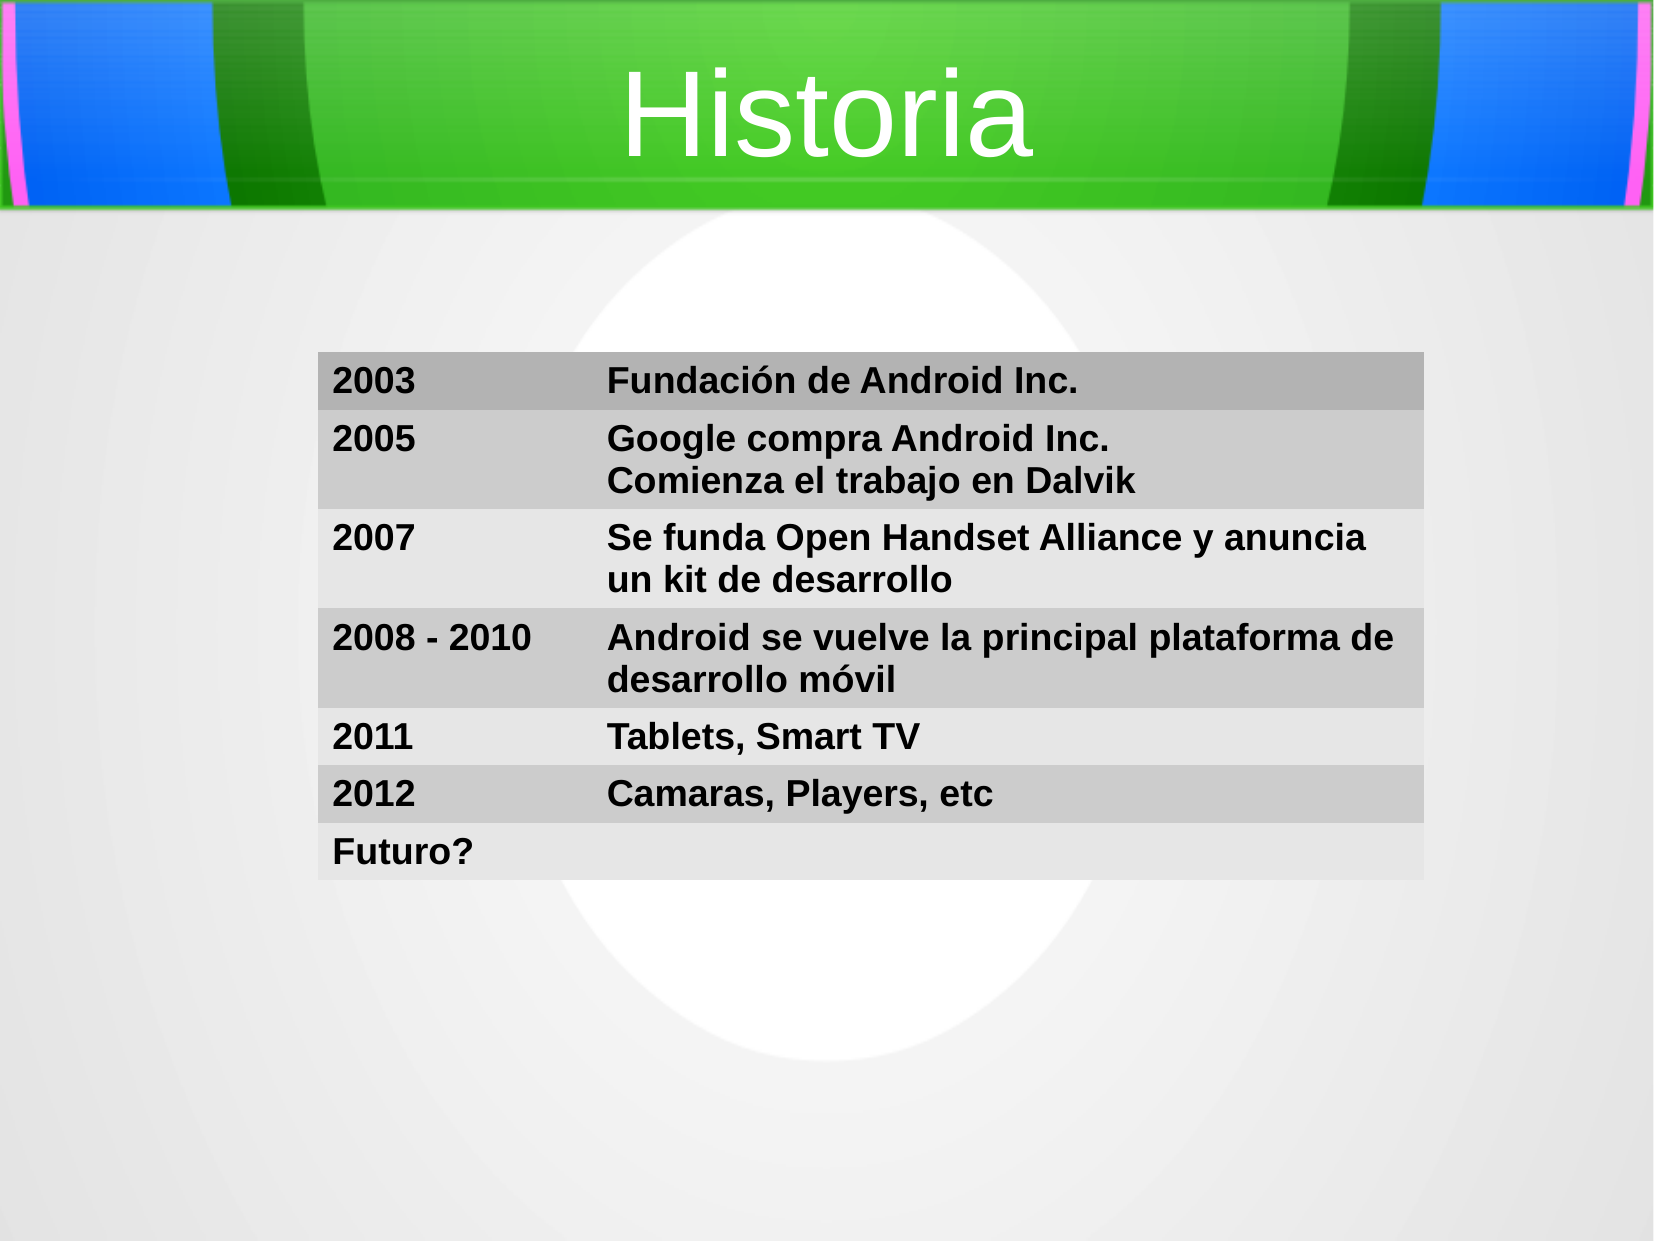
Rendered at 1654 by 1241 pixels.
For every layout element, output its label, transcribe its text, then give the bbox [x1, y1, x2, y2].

table_cell Google compra Android Inc. Comienza el trabajo en Dalvik [592, 410, 1424, 509]
table_cell Camaras, Players, etc [592, 765, 1424, 823]
table_header 2003 [318, 352, 592, 410]
table_cell 2012 [318, 765, 592, 823]
title Historia [82, 45, 1571, 183]
table_cell 2007 [318, 509, 592, 608]
table_cell Se funda Open Handset Alliance y anuncia un kit de desarrollo [592, 509, 1424, 608]
table_cell [592, 823, 1424, 880]
table_header Fundación de Android Inc. [592, 352, 1424, 410]
picture [0, 0, 1654, 1241]
table_cell 2008 - 2010 [318, 608, 592, 708]
table_cell Android se vuelve la principal plataforma de desarrollo móvil [592, 608, 1424, 708]
table_cell 2011 [318, 708, 592, 765]
table_cell Tablets, Smart TV [592, 708, 1424, 765]
table_cell 2005 [318, 410, 592, 509]
table_cell Futuro? [318, 823, 592, 880]
